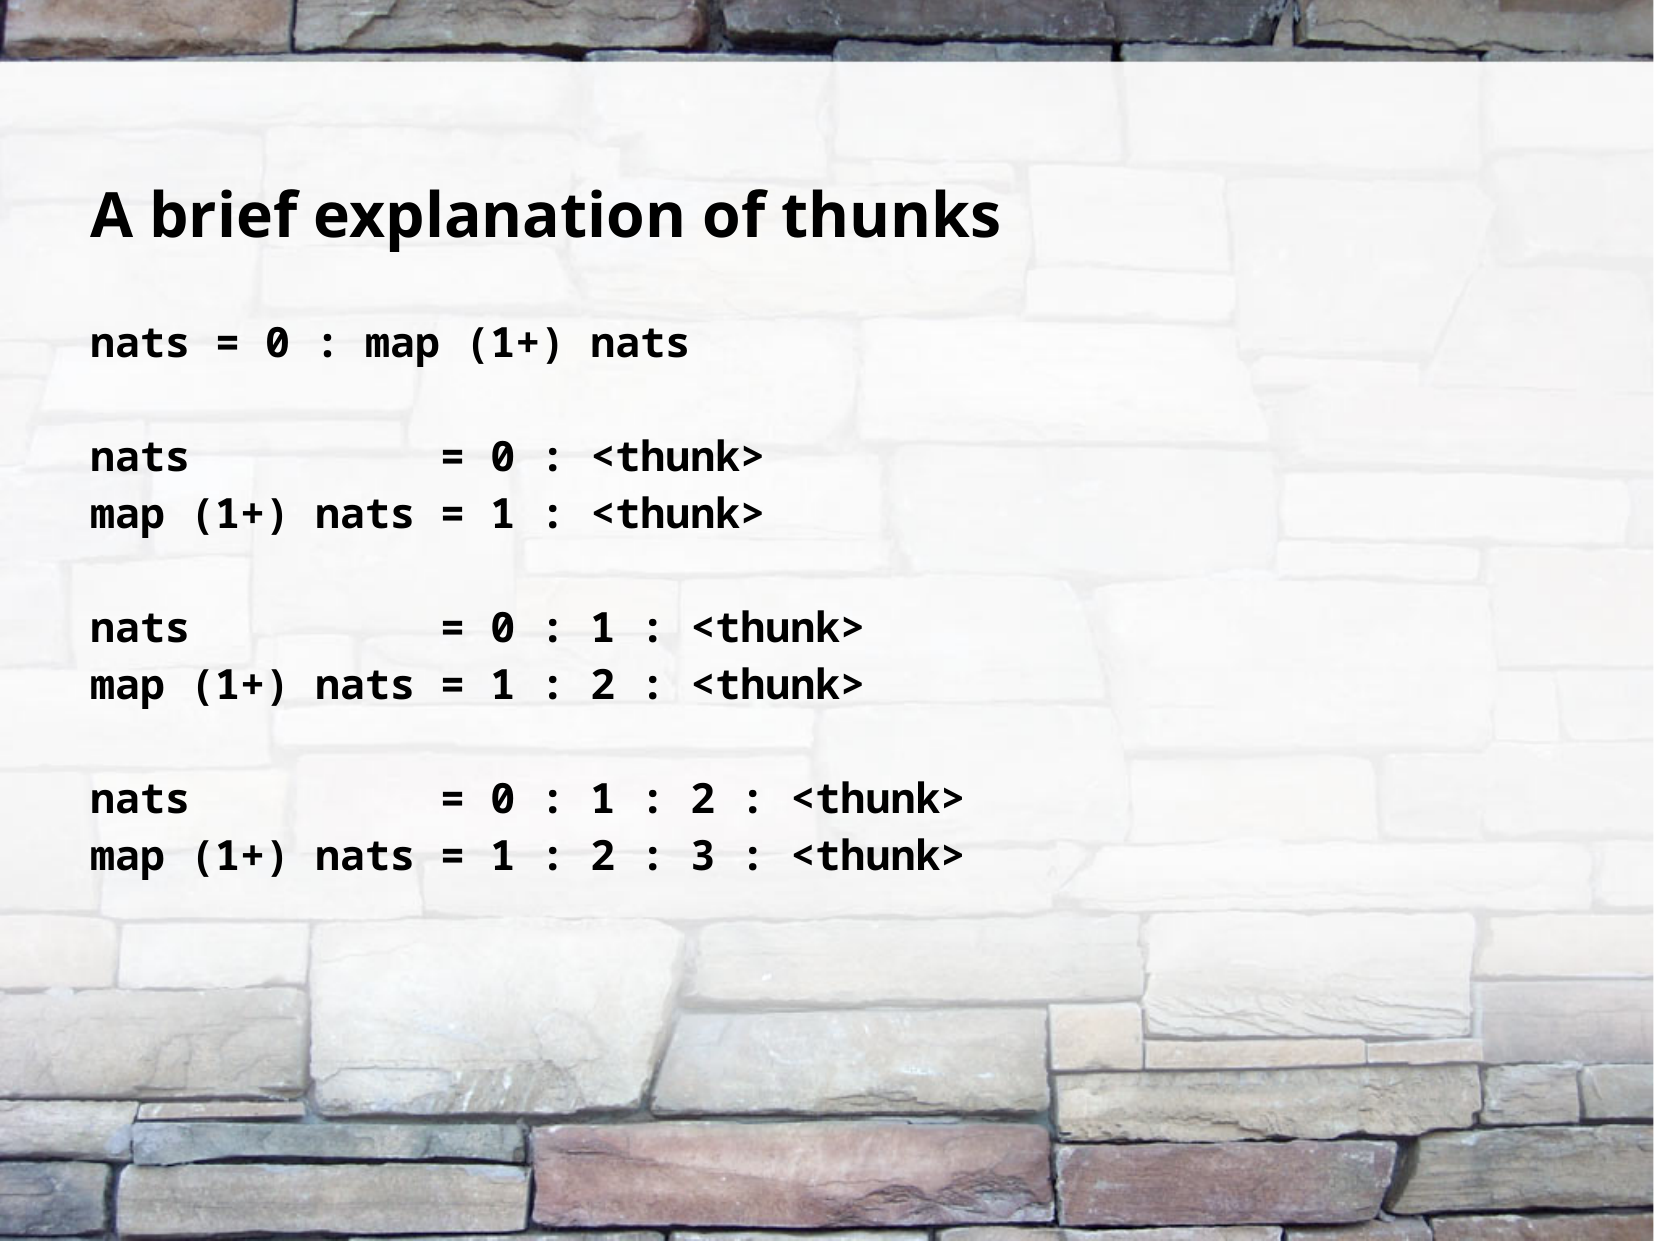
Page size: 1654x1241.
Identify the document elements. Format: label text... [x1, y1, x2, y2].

subtitle A brief explanation of thunks nats = 0 : map (1+) nats nats = 0 : <thunk> map (1+) nats = 1 : <thunk> nats = 0 : 1 : <thunk> map (1+) nats = 1 : 2 : <thunk> nats = 0 : 1 : 2 : <thunk> map (1+) nats = 1 : 2 : 3 : <thunk> [90, 45, 1571, 1066]
picture [0, 0, 1654, 1241]
